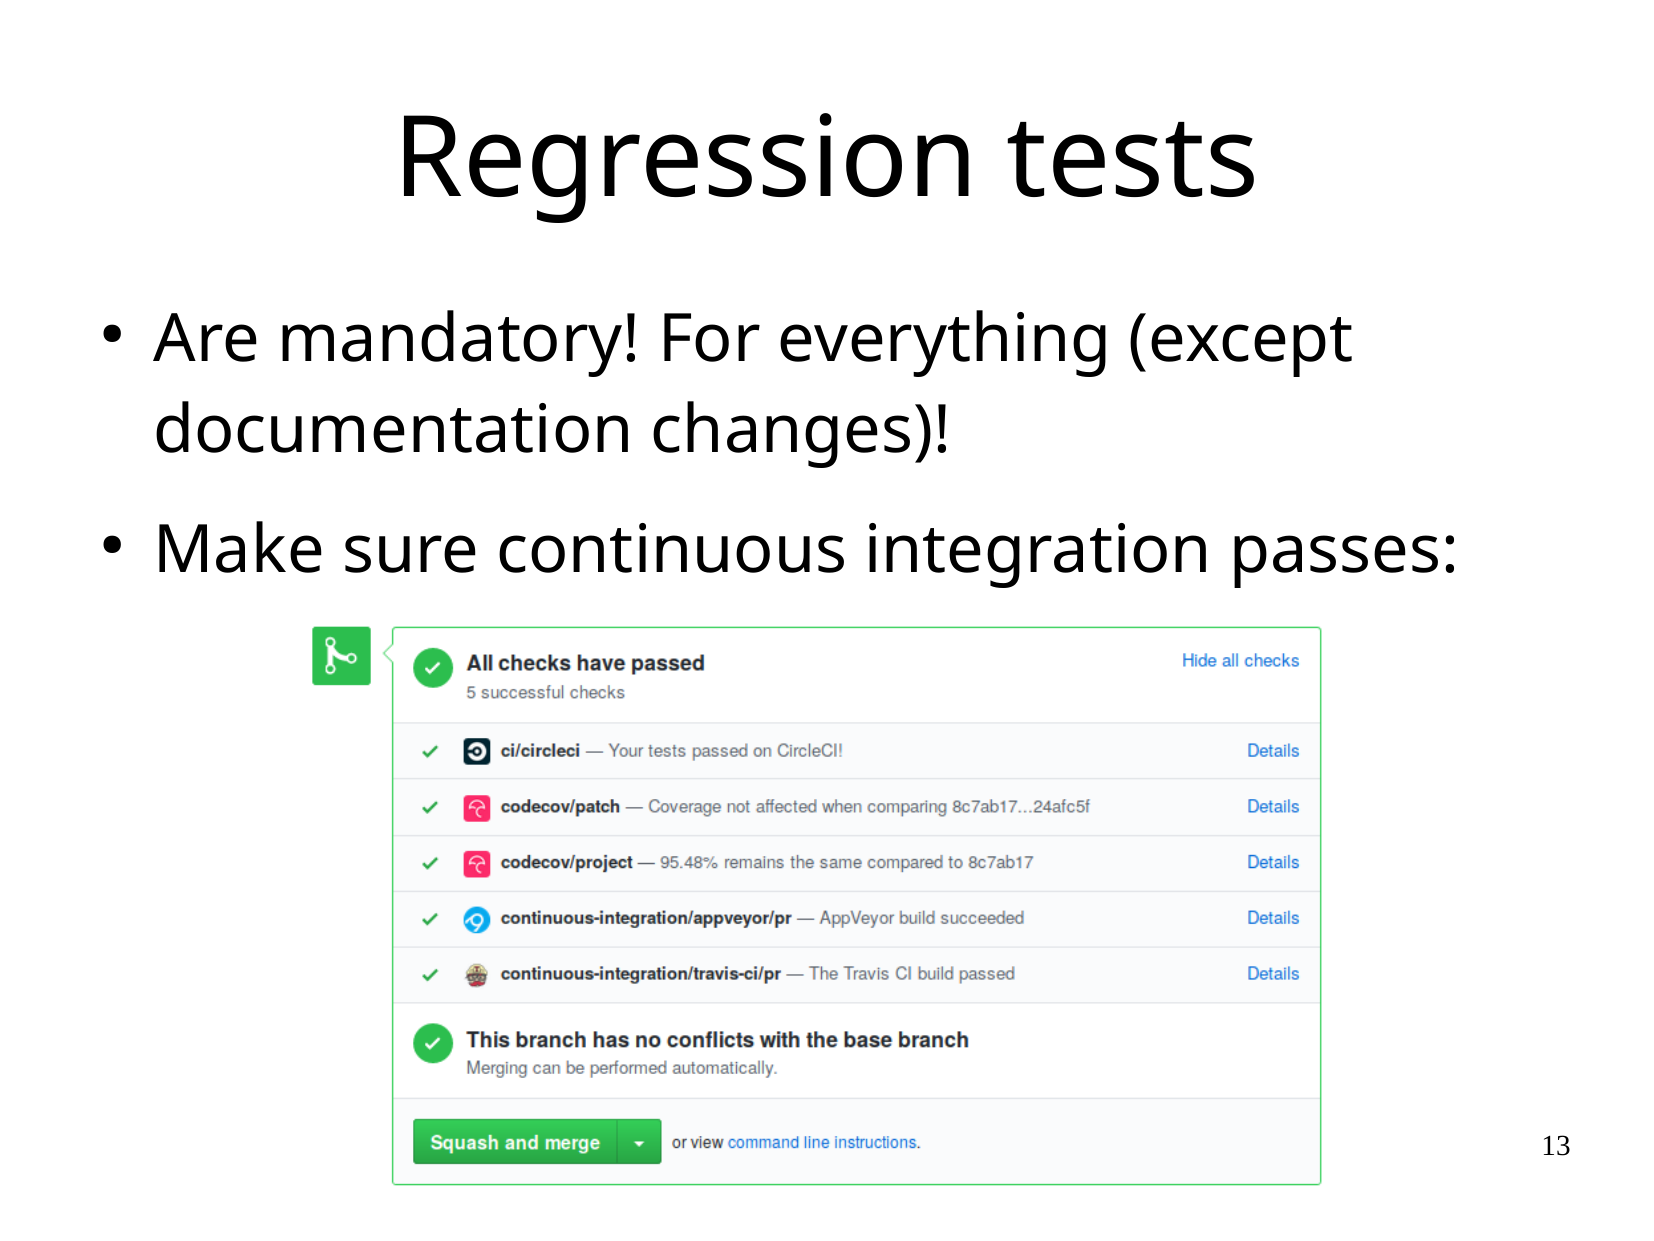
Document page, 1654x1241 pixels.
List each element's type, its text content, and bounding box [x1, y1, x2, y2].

picture [270, 603, 1368, 1201]
list Are mandatory! For everything (except documentation changes)! Make sure continuous integration passes: [82, 290, 1571, 1010]
title Regression tests [82, 49, 1571, 257]
